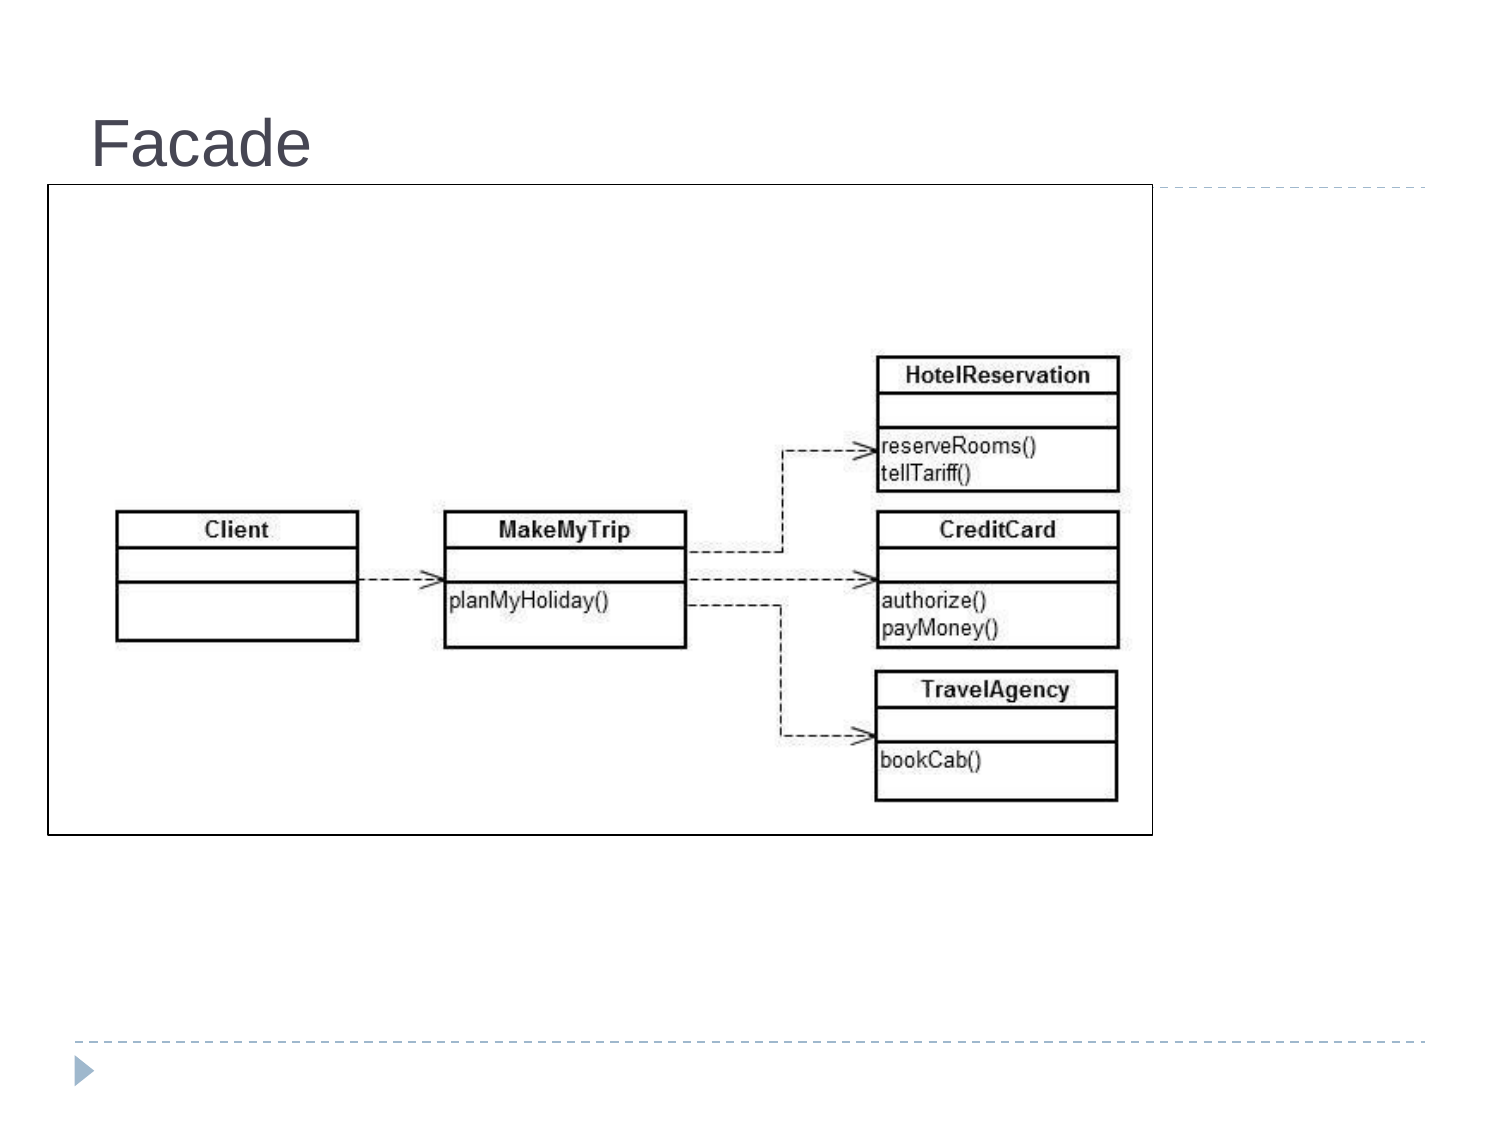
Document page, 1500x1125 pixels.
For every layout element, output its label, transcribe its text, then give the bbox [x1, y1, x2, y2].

list [47, 184, 1153, 835]
title Facade [75, 24, 1425, 188]
